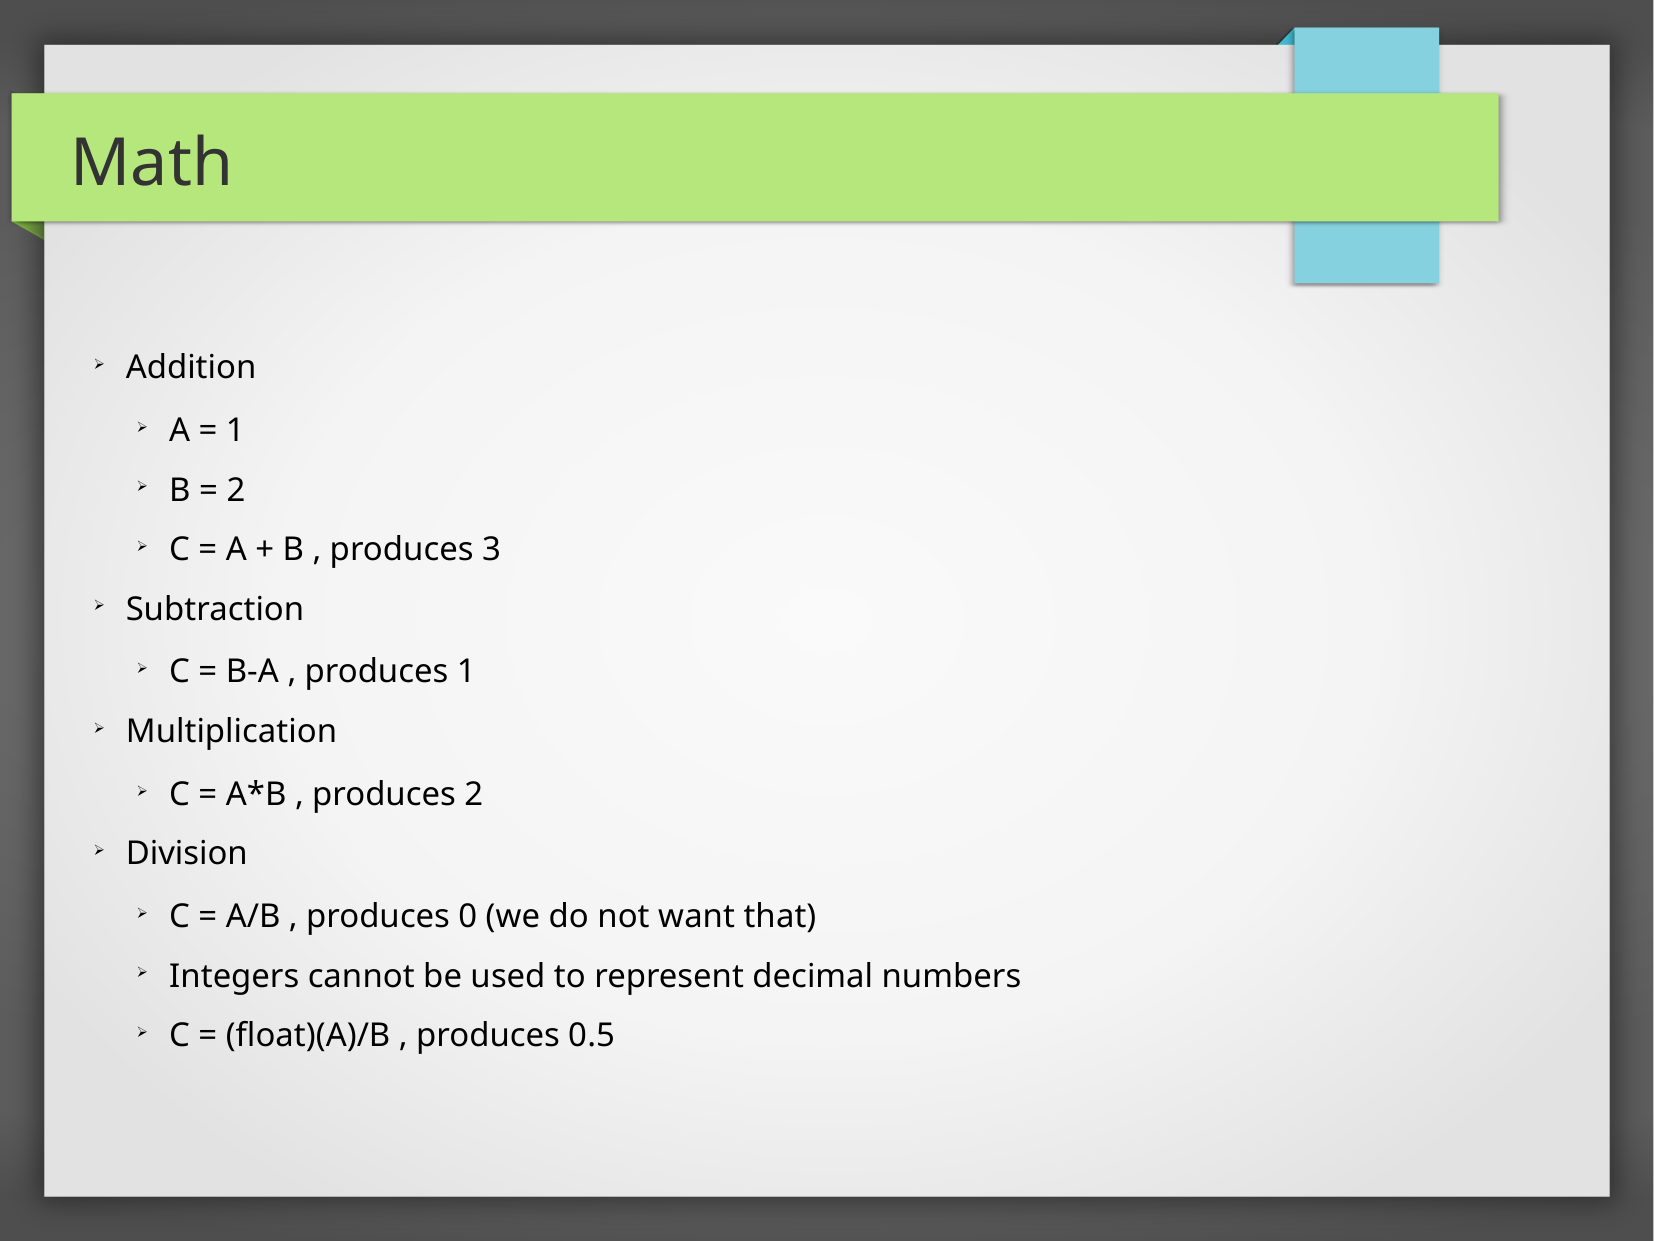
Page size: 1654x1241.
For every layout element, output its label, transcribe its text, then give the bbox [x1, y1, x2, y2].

picture [0, 0, 1654, 1241]
title Math [70, 106, 1229, 213]
list Addition A = 1 B = 2 C = A + B , produces 3 Subtraction C = B-A , produces 1 Multiplication C = A*B , produces 2 Division C = A/B , produces 0 (we do not want that) Integers cannot be used to represent decimal numbers C = (float)(A)/B , produces 0.5 [82, 343, 1538, 1063]
